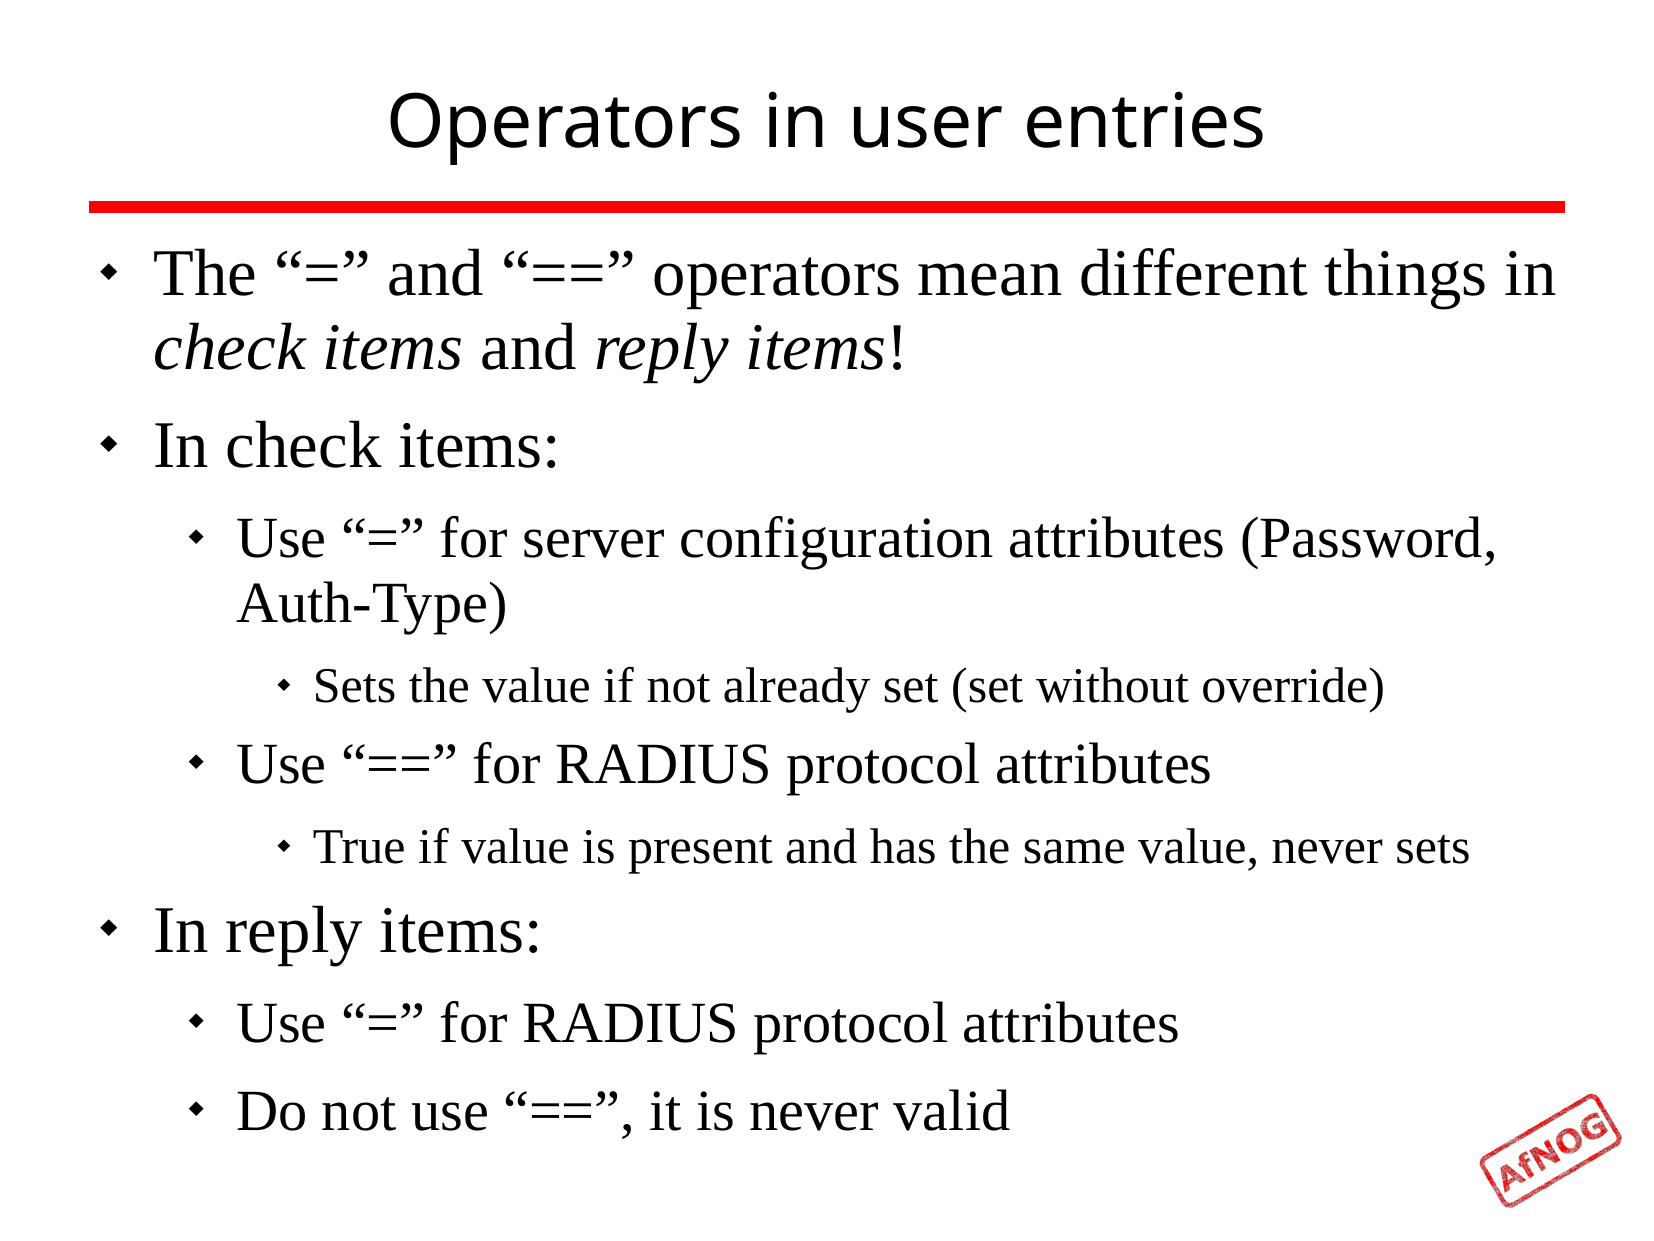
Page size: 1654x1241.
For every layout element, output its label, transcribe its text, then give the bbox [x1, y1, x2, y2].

picture [1476, 1090, 1625, 1211]
title Operators in user entries [82, 29, 1571, 207]
list The “=” and “==” operators mean different things in check items and reply items! In check items: Use “=” for server configuration attributes (Password, Auth-Type) Sets the value if not already set (set without override) Use “==” for RADIUS protocol attributes True if value is present and has the same value, never sets In reply items: Use “=” for RADIUS protocol attributes Do not use “==”, it is never valid [82, 236, 1571, 1150]
